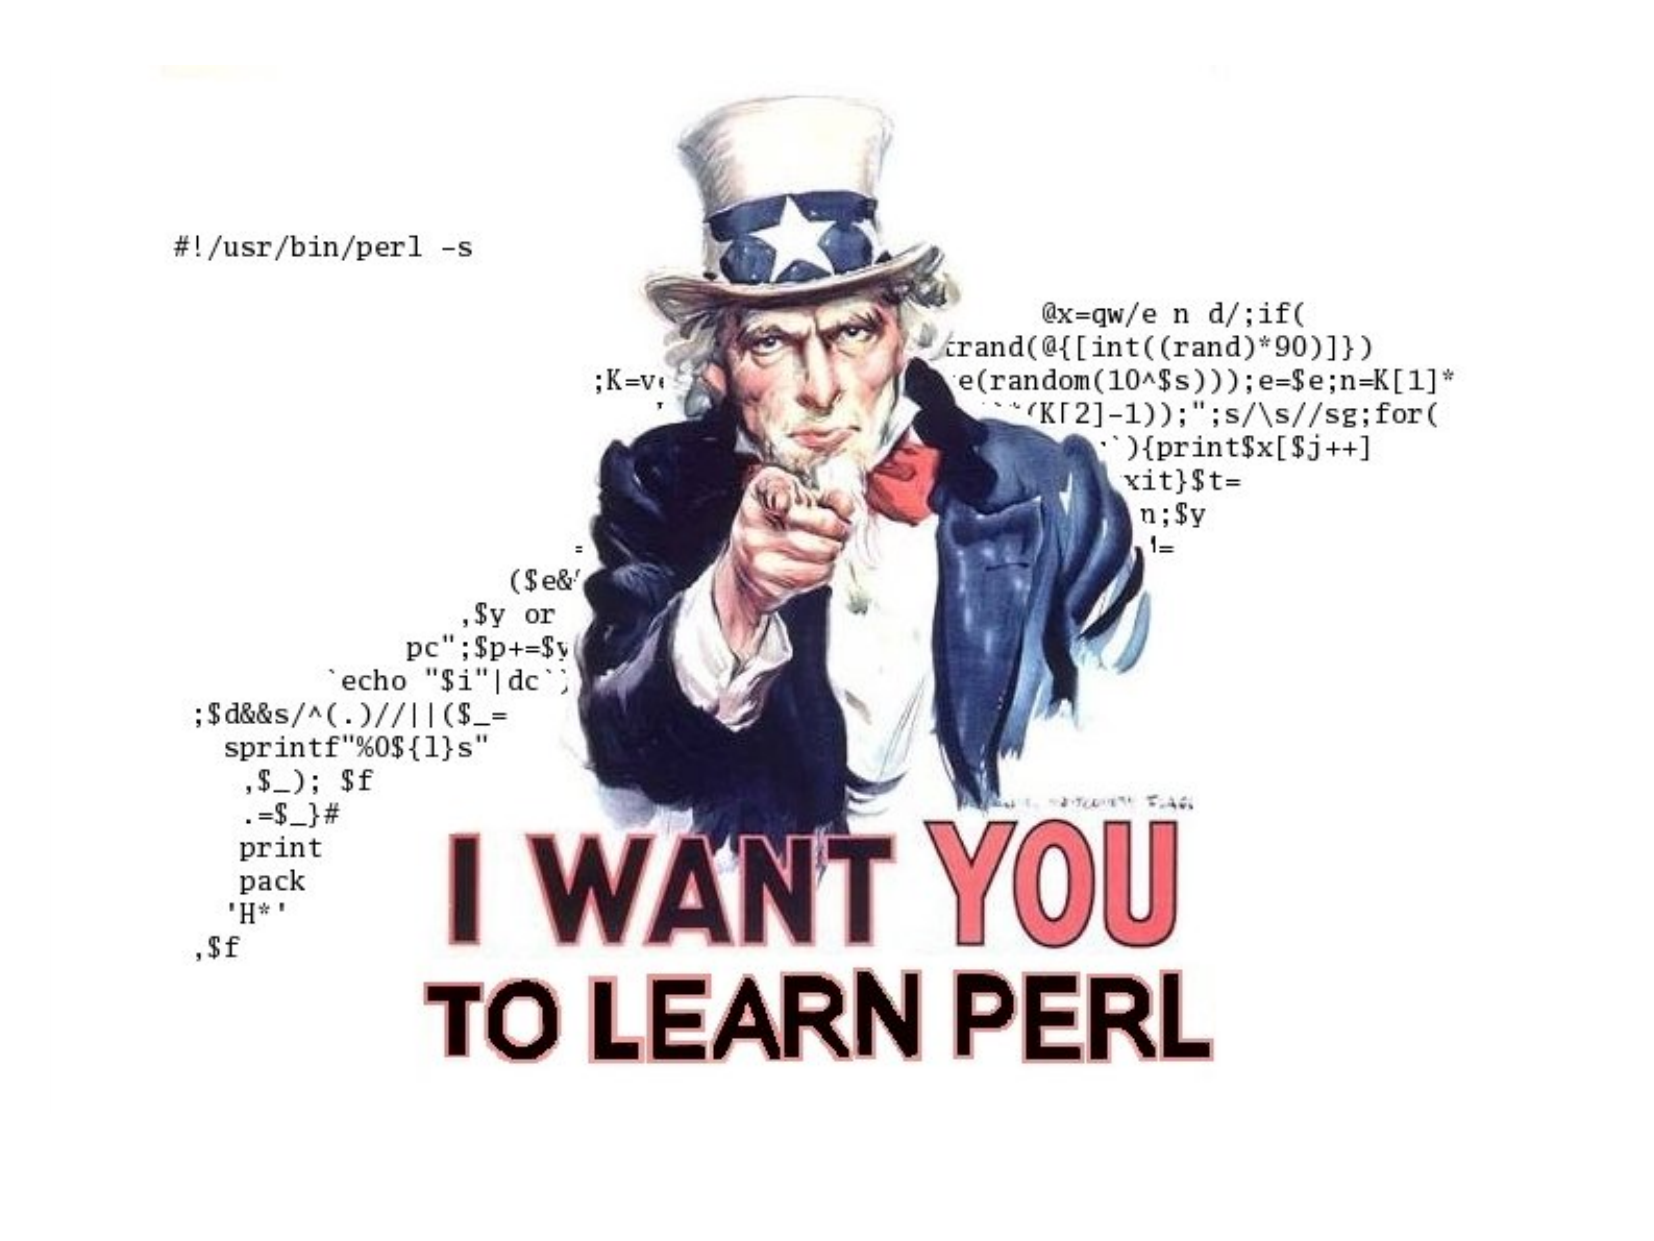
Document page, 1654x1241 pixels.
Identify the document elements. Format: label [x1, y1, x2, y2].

picture [49, 65, 1604, 1114]
